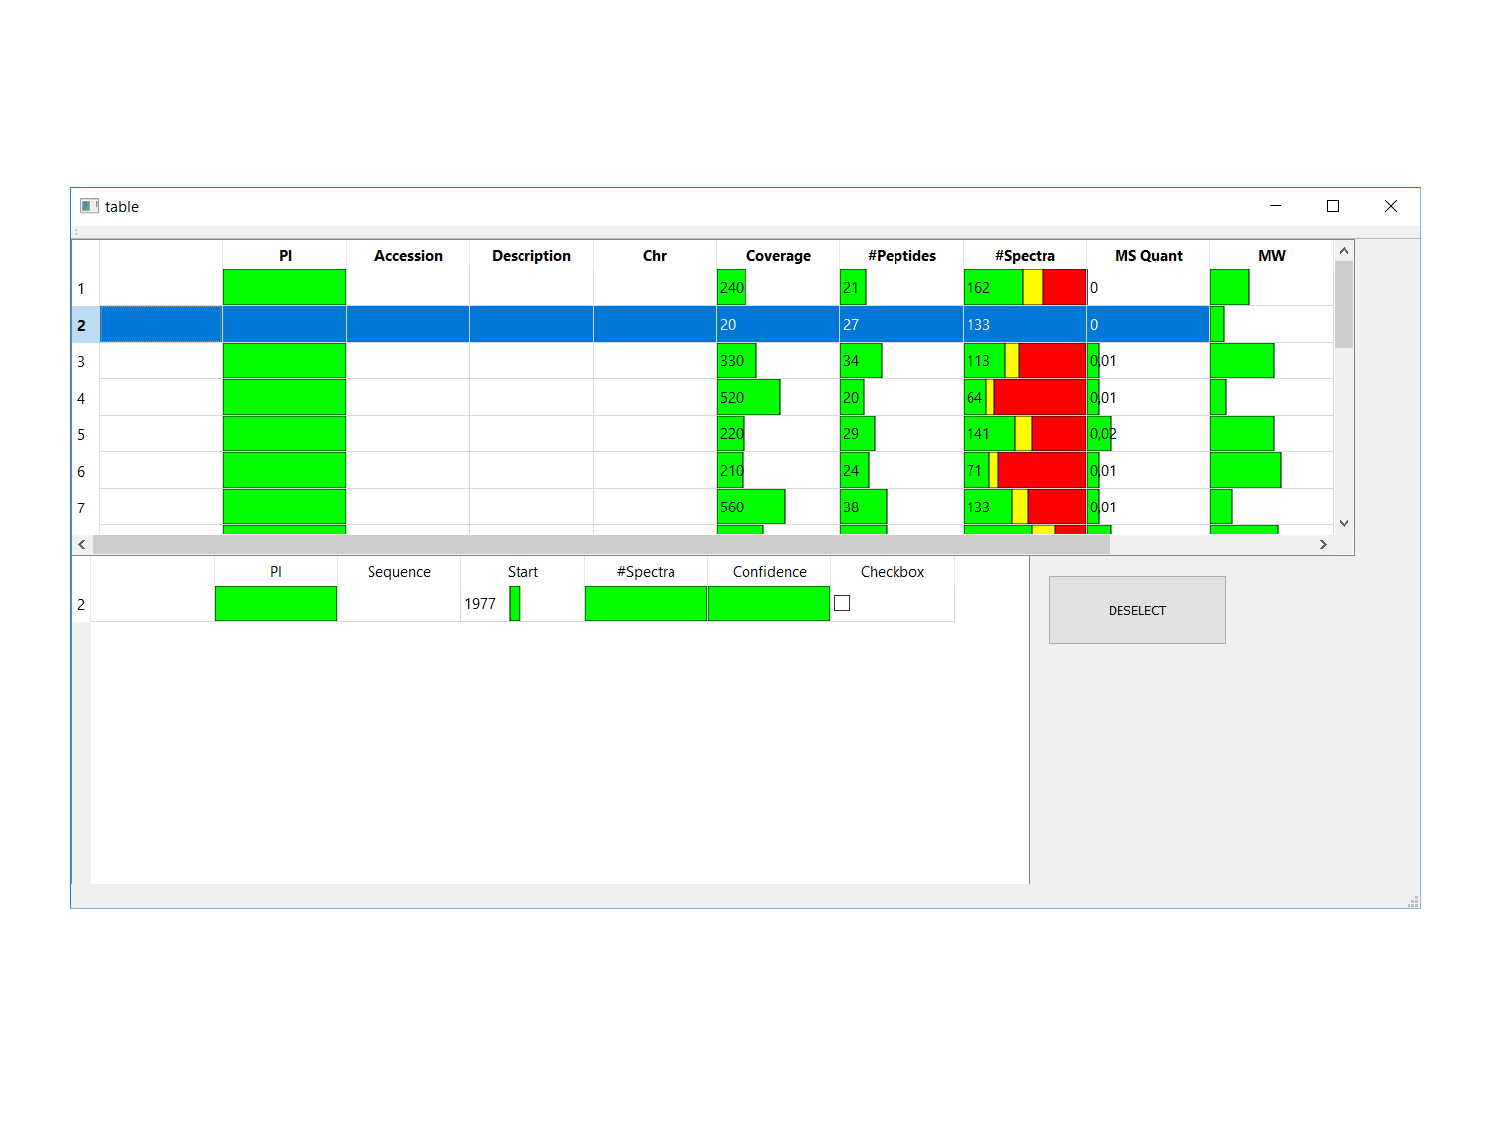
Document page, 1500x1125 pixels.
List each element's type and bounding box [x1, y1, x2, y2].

picture [70, 187, 1421, 909]
